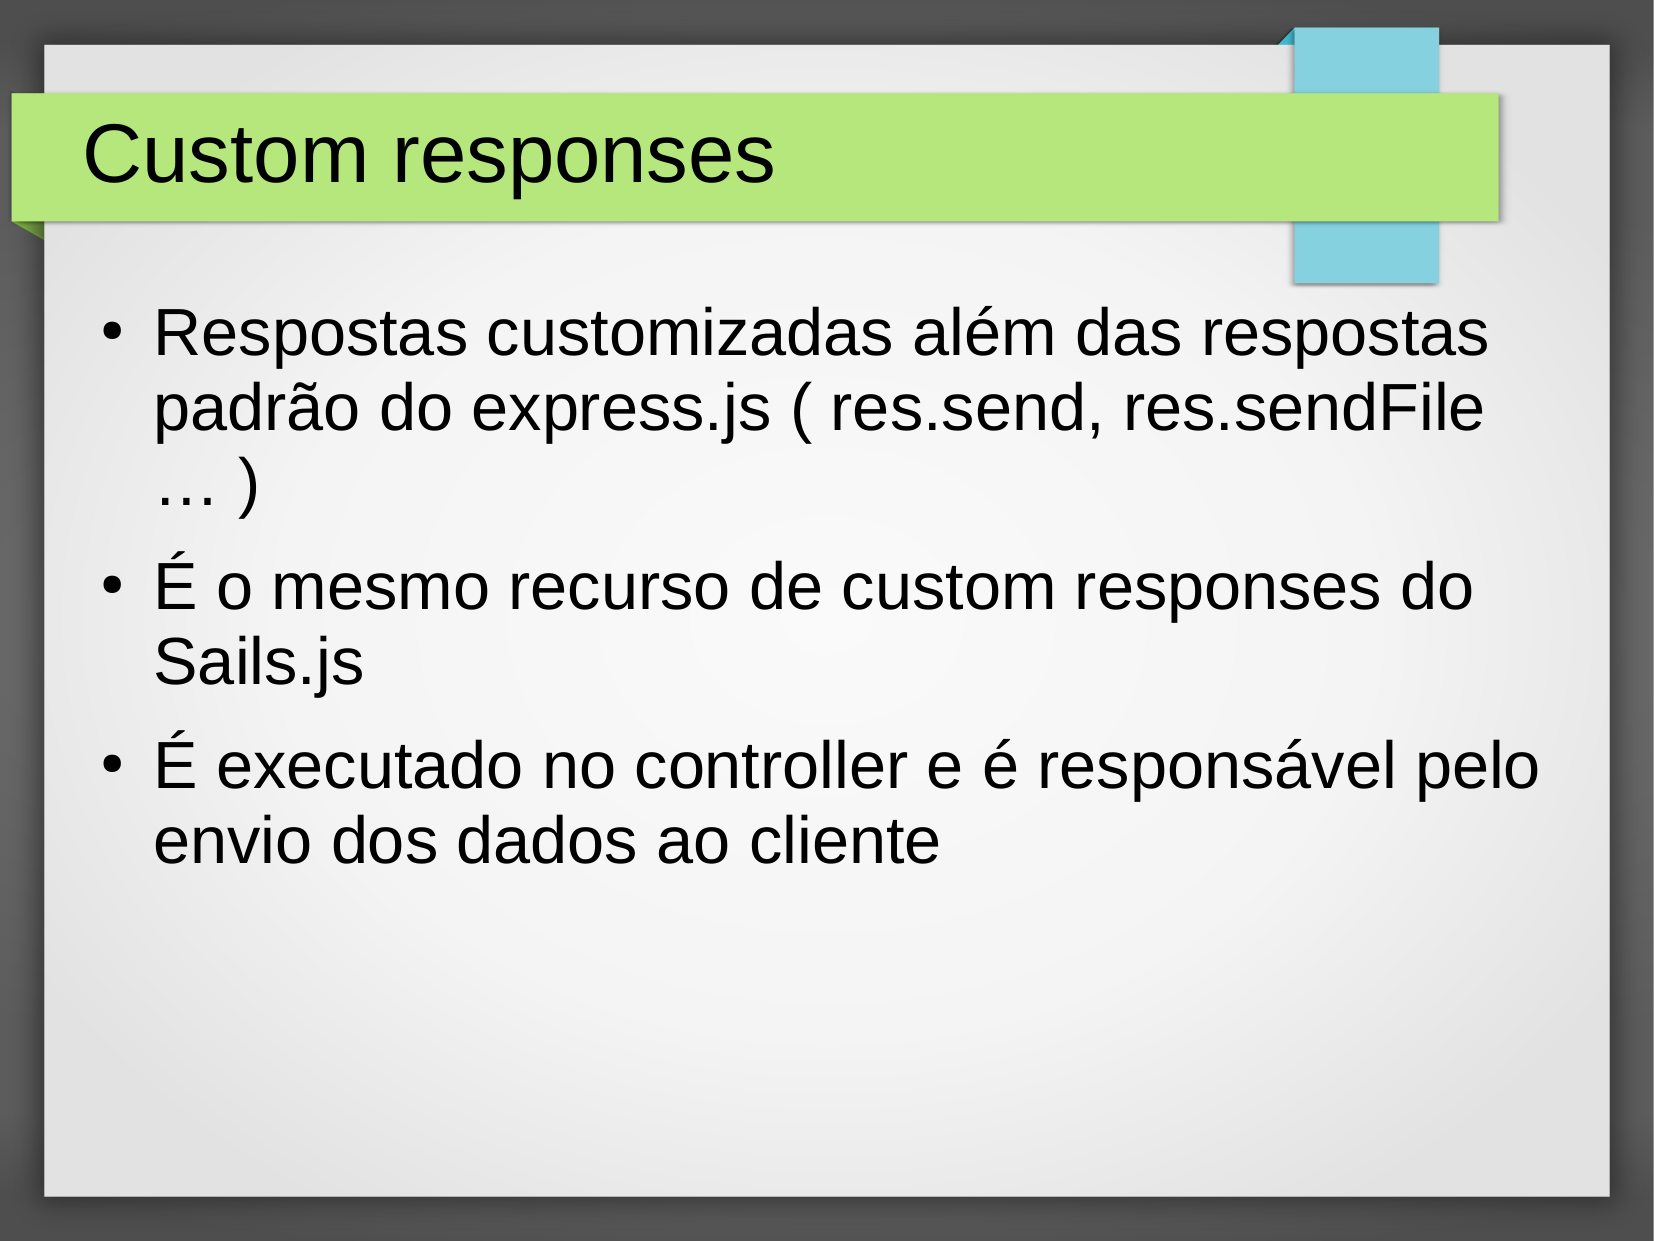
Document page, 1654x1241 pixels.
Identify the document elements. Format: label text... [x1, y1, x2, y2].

title Custom responses [82, 94, 1264, 213]
list Respostas customizadas além das respostas padrão do express.js ( res.send, res.sendFile … ) É o mesmo recurso de custom responses do Sails.js É executado no controller e é responsável pelo envio dos dados ao cliente [82, 295, 1571, 1015]
picture [0, 0, 1654, 1241]
